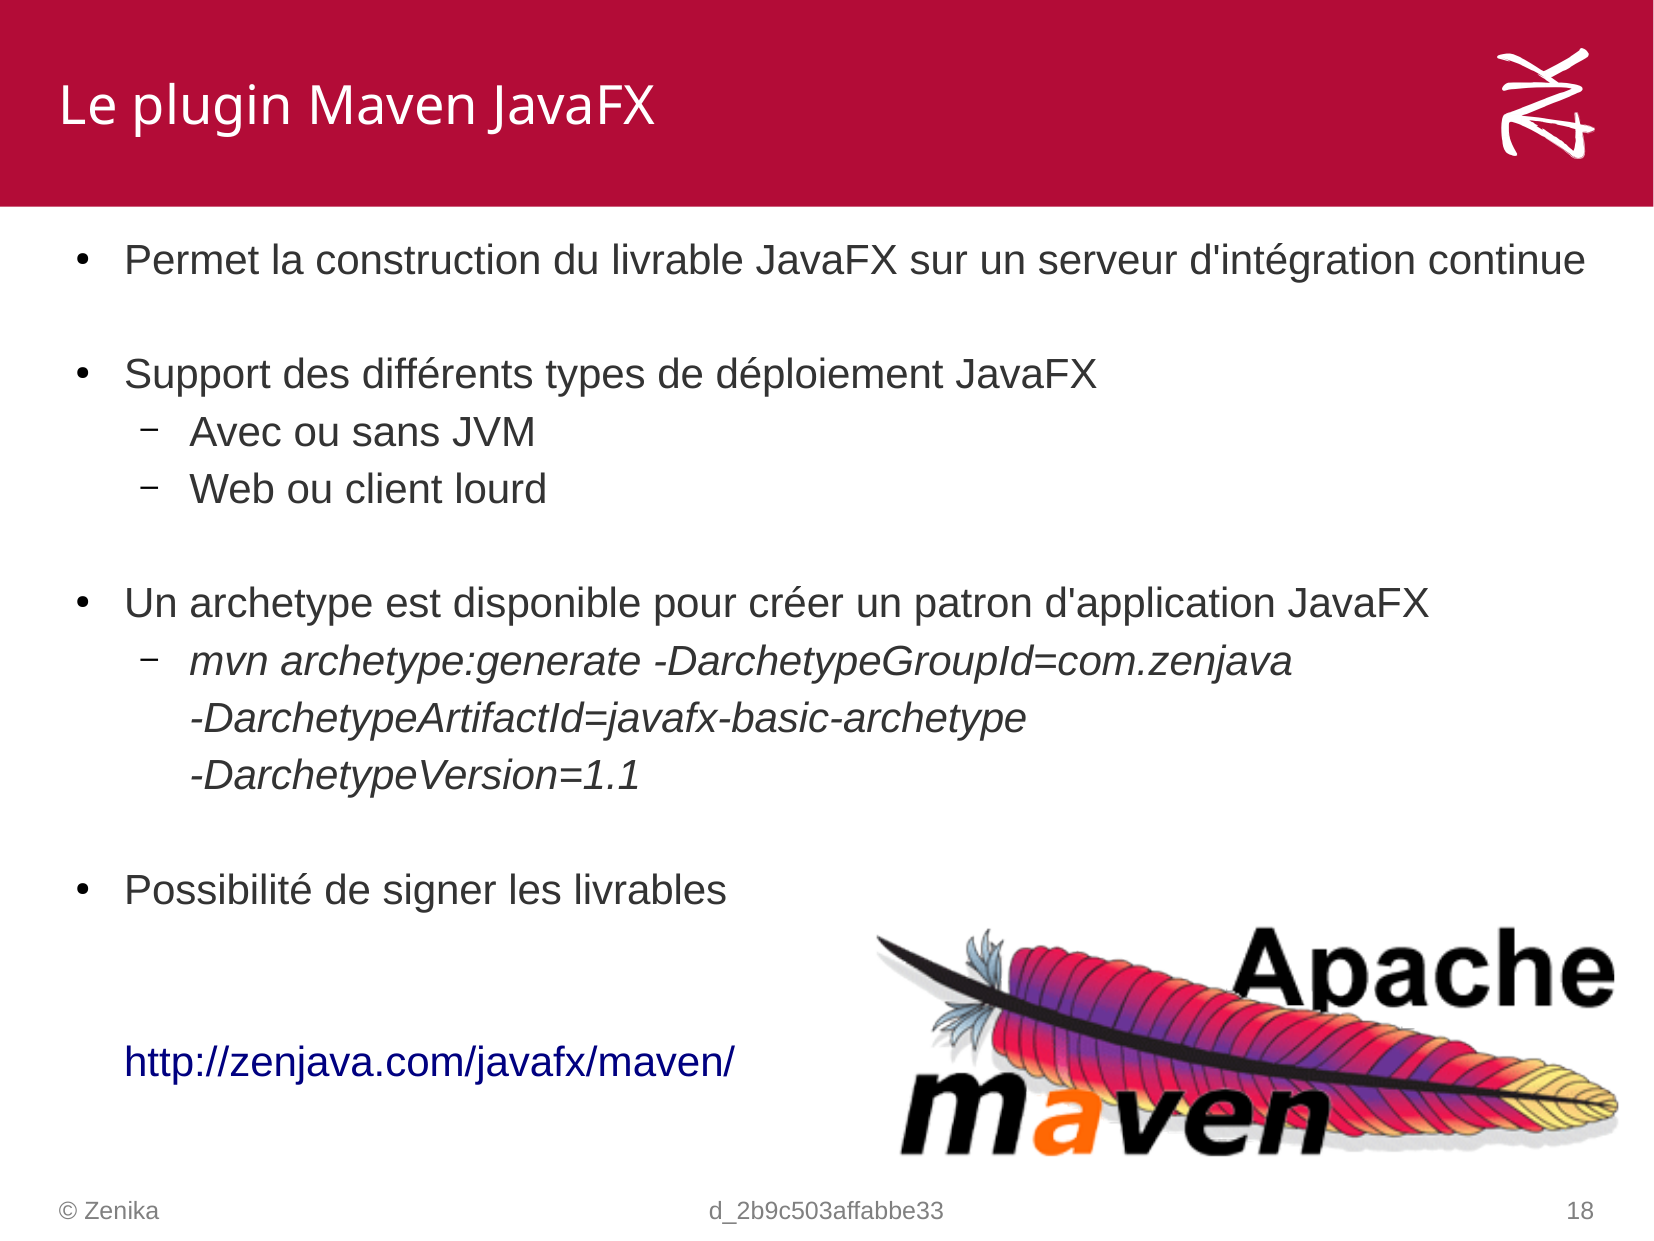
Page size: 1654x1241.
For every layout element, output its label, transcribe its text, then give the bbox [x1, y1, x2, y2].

list Permet la construction du livrable JavaFX sur un serveur d'intégration continue Support des différents types de déploiement JavaFX Avec ou sans JVM Web ou client lourd Un archetype est disponible pour créer un patron d'application JavaFX mvn archetype:generate -DarchetypeGroupId=com.zenjava -DarchetypeArtifactId=javafx-basic-archetype -DarchetypeVersion=1.1 Possibilité de signer les livrables http://zenjava.com/javafx/maven/ [59, 236, 1595, 1123]
title Le plugin Maven JavaFX [59, 29, 1595, 178]
picture [856, 910, 1638, 1182]
